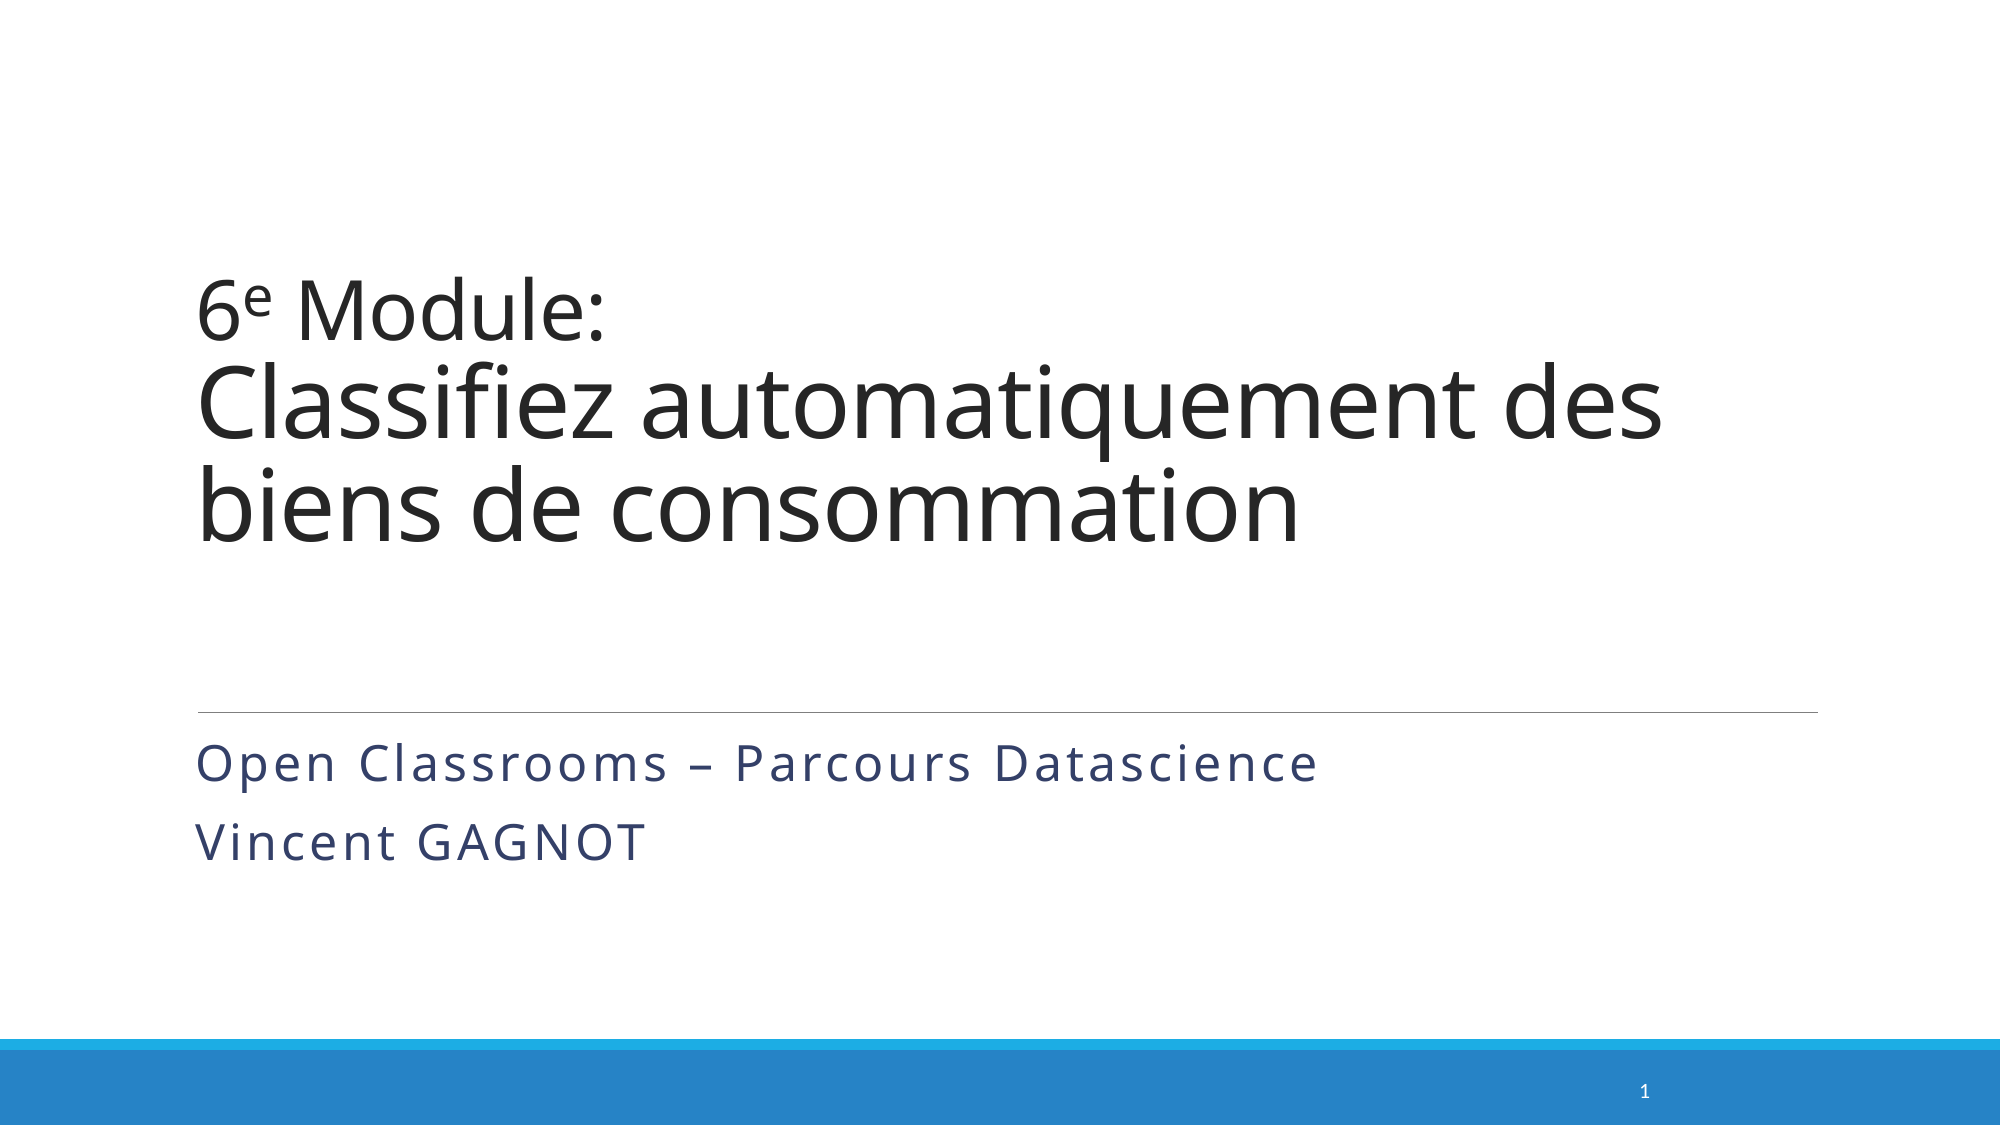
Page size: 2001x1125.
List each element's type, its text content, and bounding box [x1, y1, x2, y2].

title 6e Module: Classifiez automatiquement des biens de consommation [180, 124, 1831, 710]
text_box [1624, 1059, 1840, 1120]
subtitle Open Classrooms – Parcours Datascience Vincent GAGNOT [180, 730, 1831, 919]
